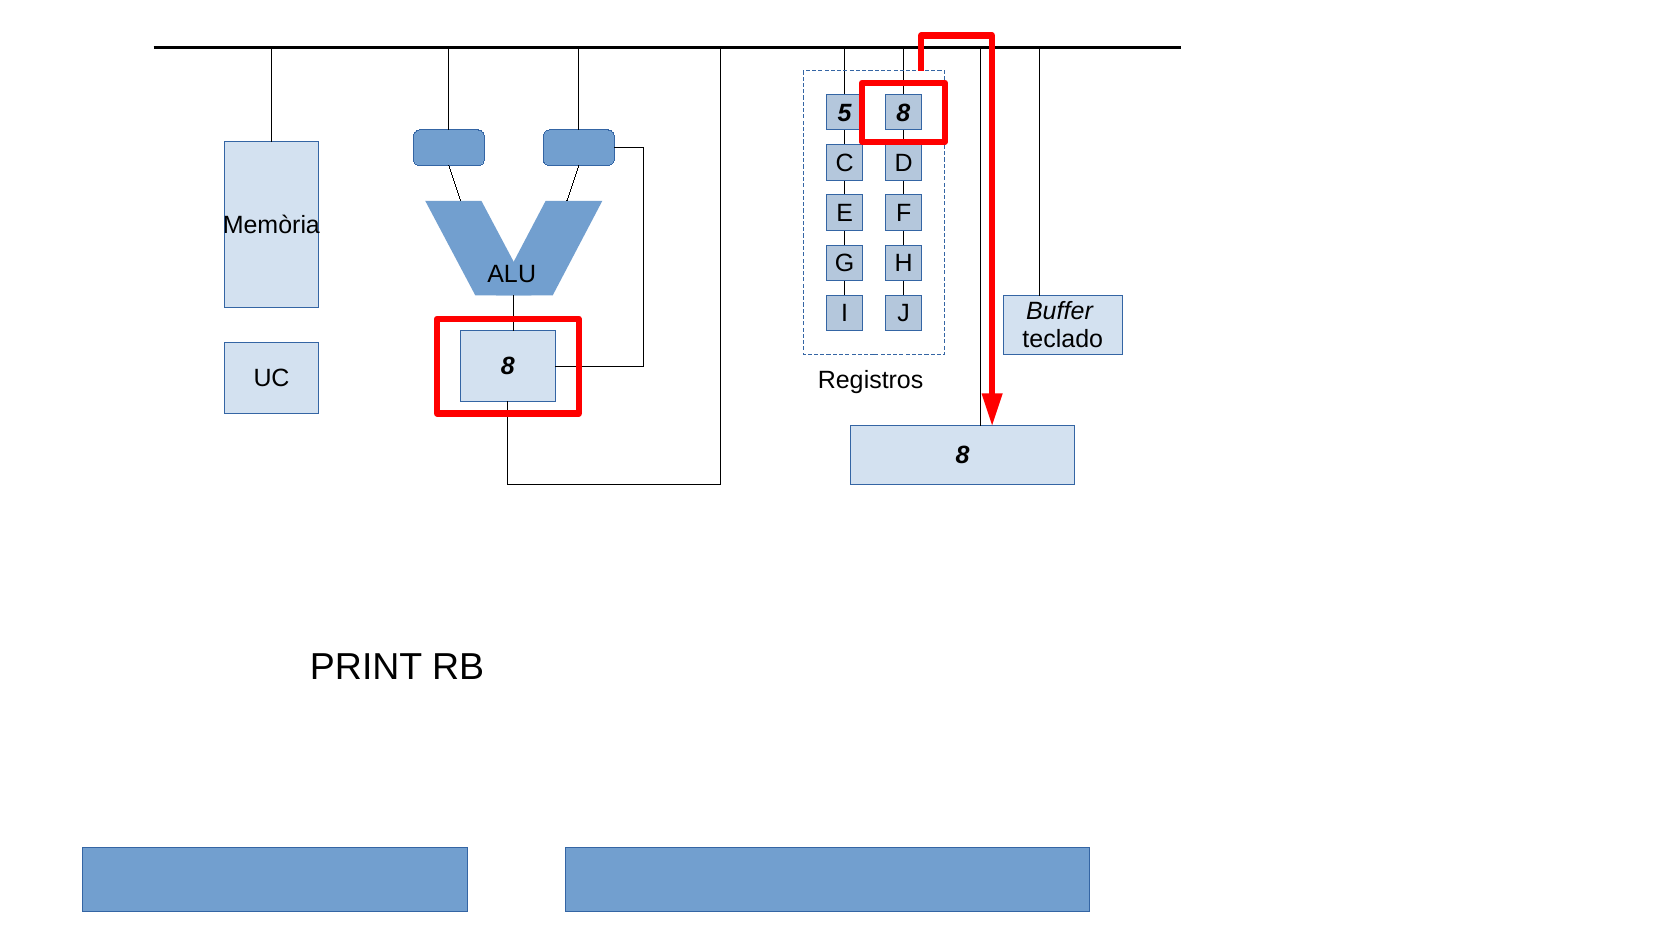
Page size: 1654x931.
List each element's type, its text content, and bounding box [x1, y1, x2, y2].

text_box UC [224, 342, 319, 414]
text_box 8 [850, 425, 1075, 485]
text_box H [885, 245, 922, 281]
text_box F [885, 194, 922, 231]
text_box G [826, 245, 863, 281]
text_box 8 [460, 330, 556, 402]
text_box [413, 129, 485, 166]
text_box J [885, 295, 922, 331]
text_box [543, 129, 615, 166]
text_box ALU [472, 252, 551, 296]
text_box C [826, 144, 863, 181]
text_box E [826, 194, 863, 231]
text_box PRINT RB [295, 637, 510, 695]
text_box [518, 200, 603, 296]
text_box D [885, 145, 922, 181]
text_box [425, 200, 509, 290]
text_box I [826, 295, 863, 331]
text_box 5 [826, 94, 859, 130]
text_box Registros [803, 358, 939, 402]
text_box Buffer teclado [1003, 295, 1123, 355]
text_box 8 [885, 94, 922, 130]
text_box Memòria [224, 141, 319, 308]
